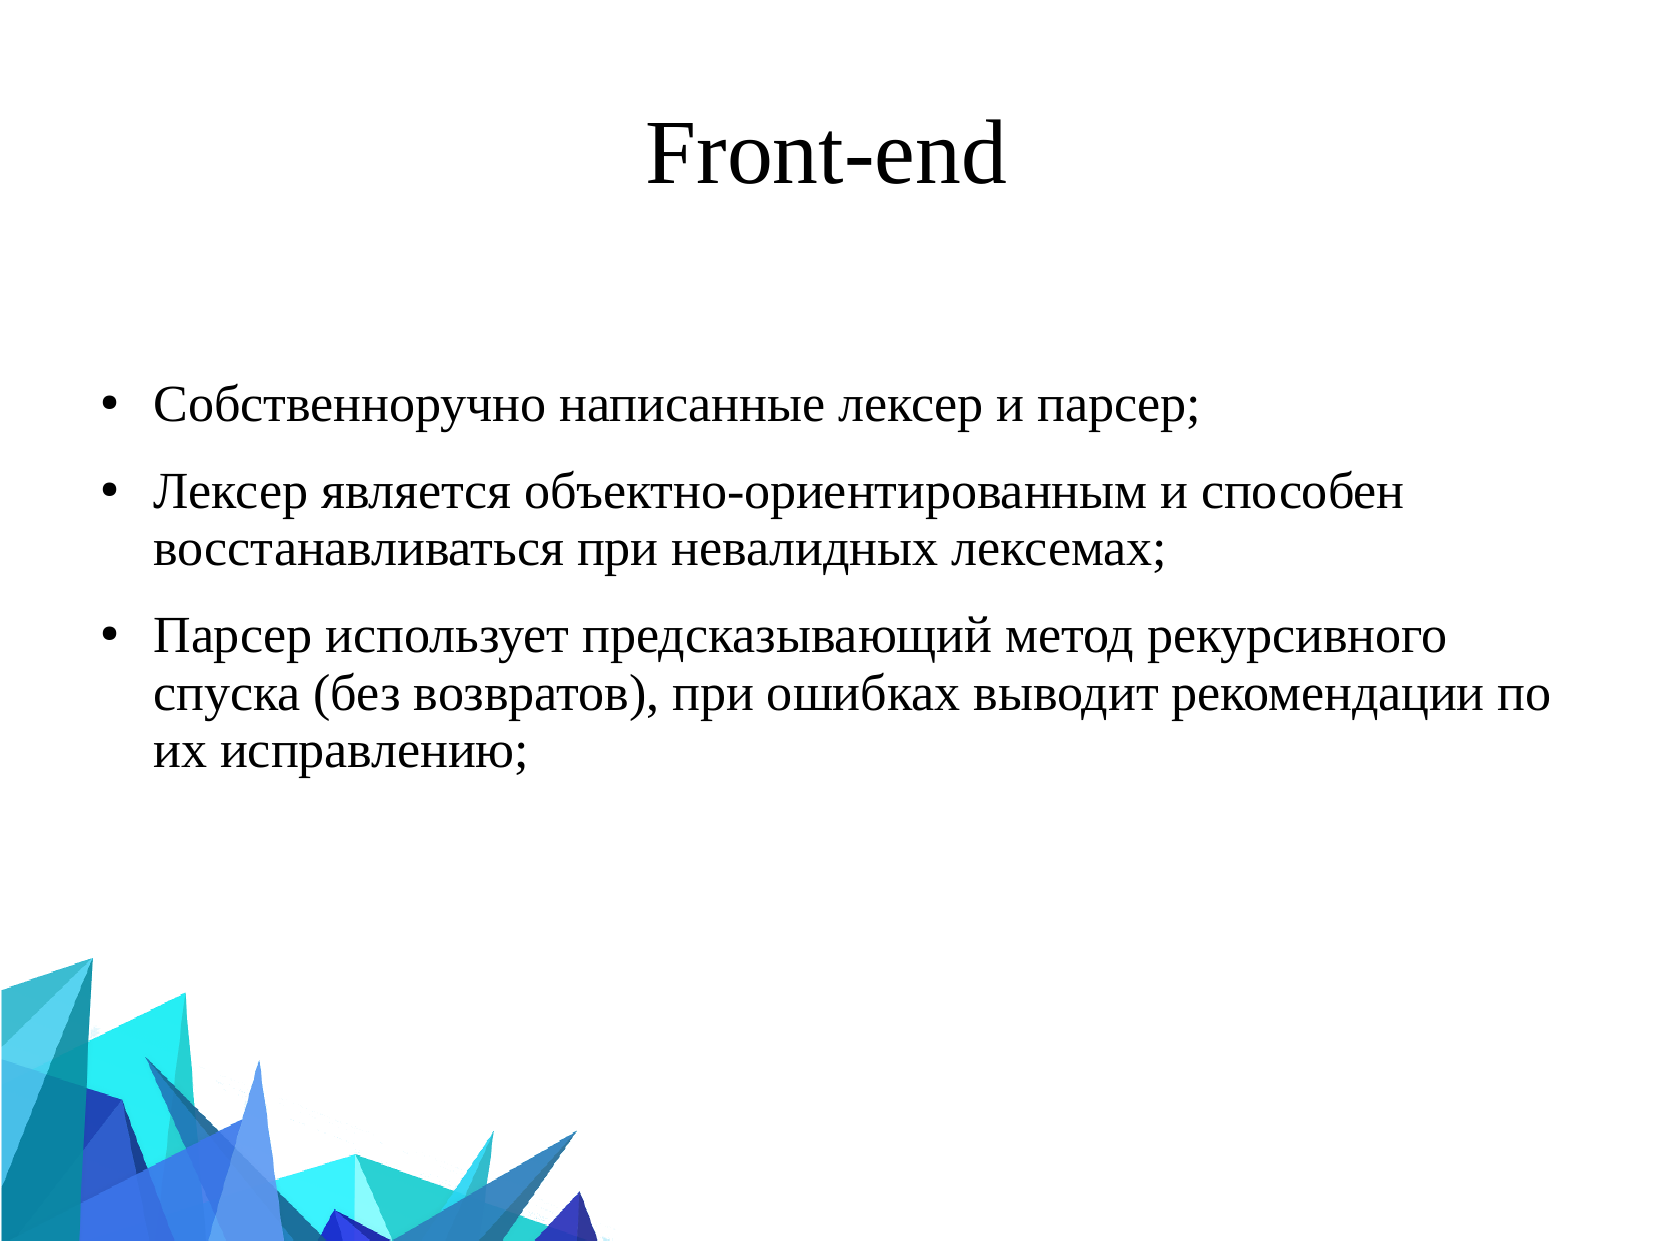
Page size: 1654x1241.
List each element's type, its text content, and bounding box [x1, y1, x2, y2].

title Front-end [82, 49, 1571, 257]
list Собственноручно написанные лексер и парсер; Лексер является объектно-ориентированным и способен восстанавливаться при невалидных лексемах; Парсер использует предсказывающий метод рекурсивного спуска (без возвратов), при ошибках выводит рекомендации по их исправлению; [82, 375, 1571, 850]
picture [0, 0, 1654, 1241]
